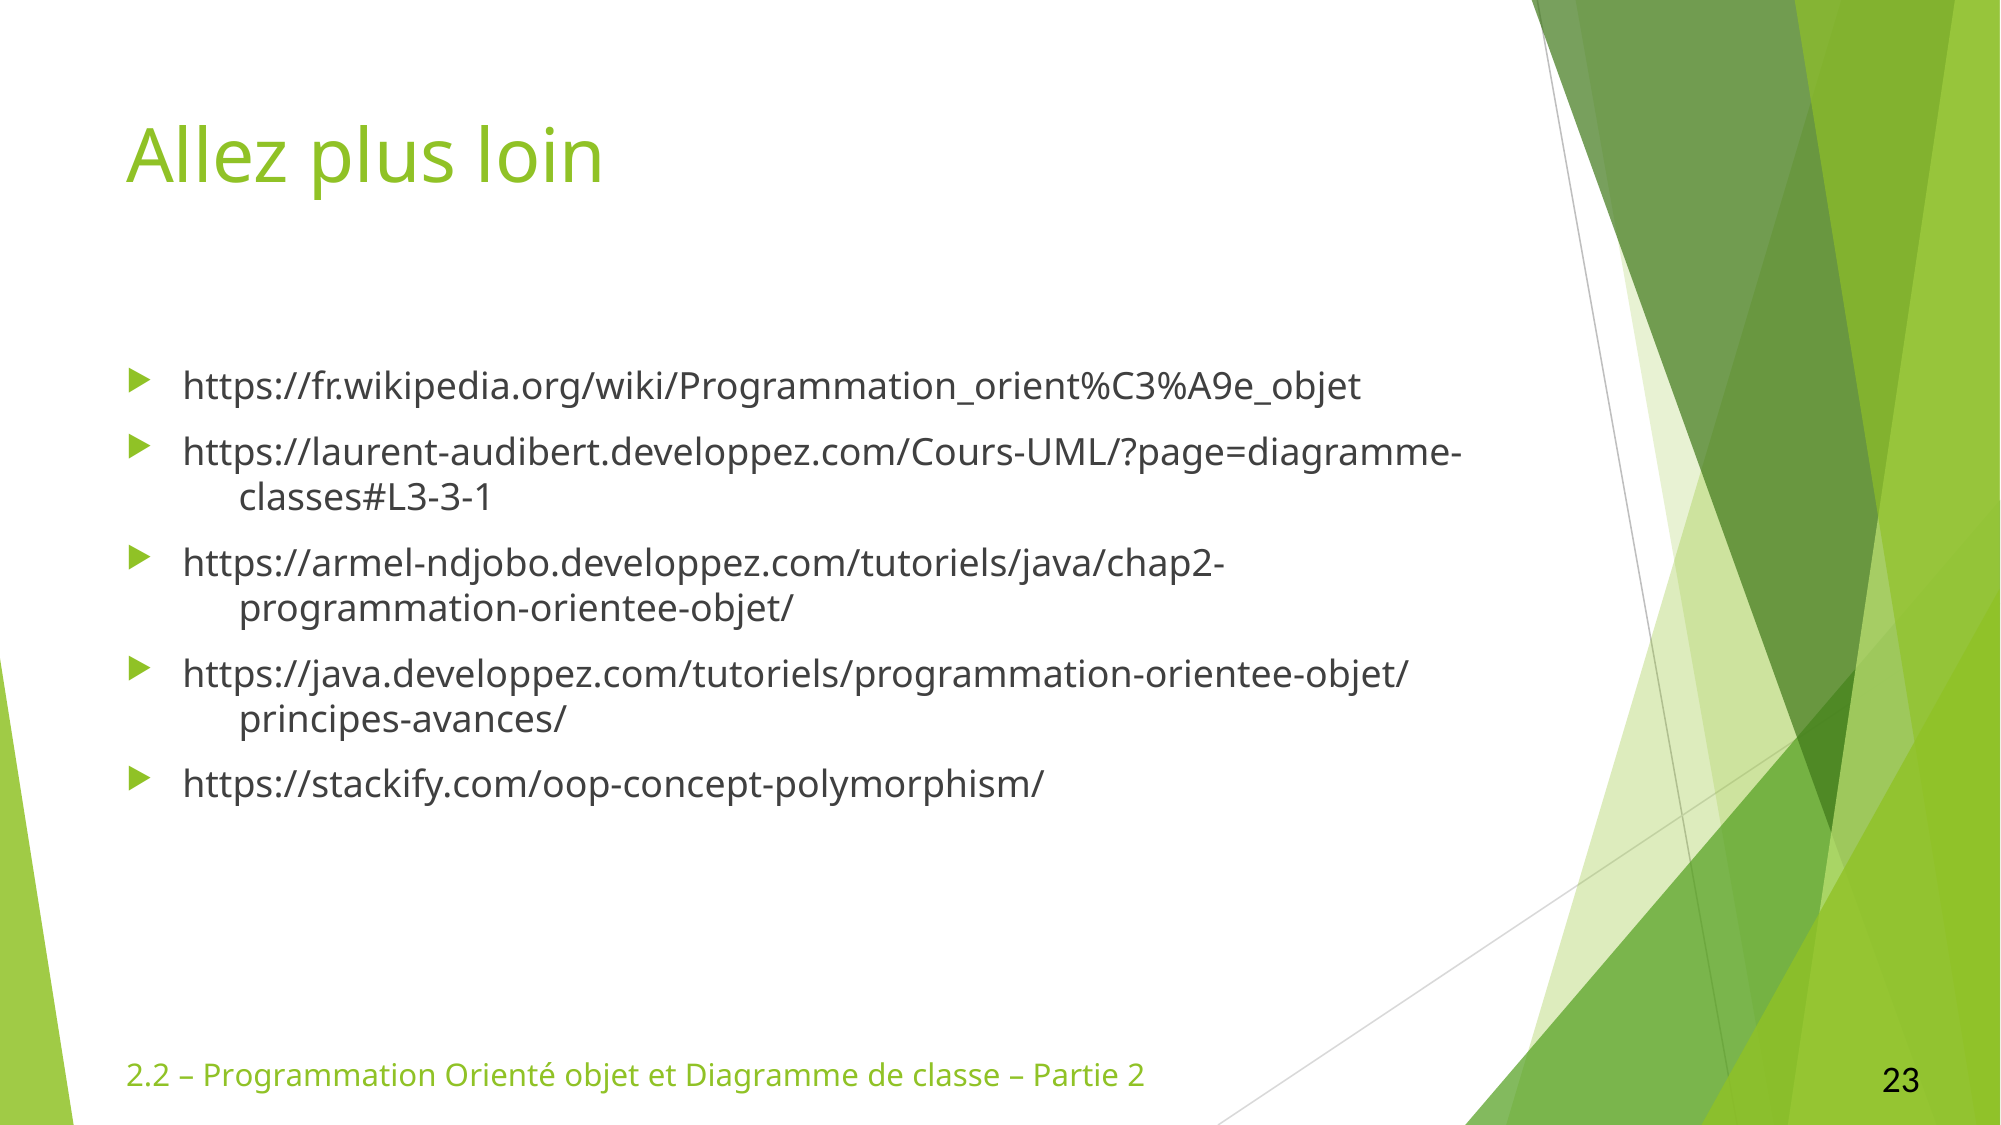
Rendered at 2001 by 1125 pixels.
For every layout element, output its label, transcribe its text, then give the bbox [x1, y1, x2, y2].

text_box [1866, 1047, 1979, 1108]
text_box 2.2 – Programmation Orienté objet et Diagramme de classe – Partie 2 [111, 1047, 1210, 1109]
list https://fr.wikipedia.org/wiki/Programmation_orient%C3%A9e_objet https://laurent-audibert.developpez.com/Cours-UML/?page=diagramme-classes#L3-3-1 https://armel-ndjobo.developpez.com/tutoriels/java/chap2-programmation-orientee-objet/ https://java.developpez.com/tutoriels/programmation-orientee-objet/principes-avances/ https://stackify.com/oop-concept-polymorphism/ [111, 354, 1522, 992]
title Allez plus loin [111, 99, 1522, 317]
